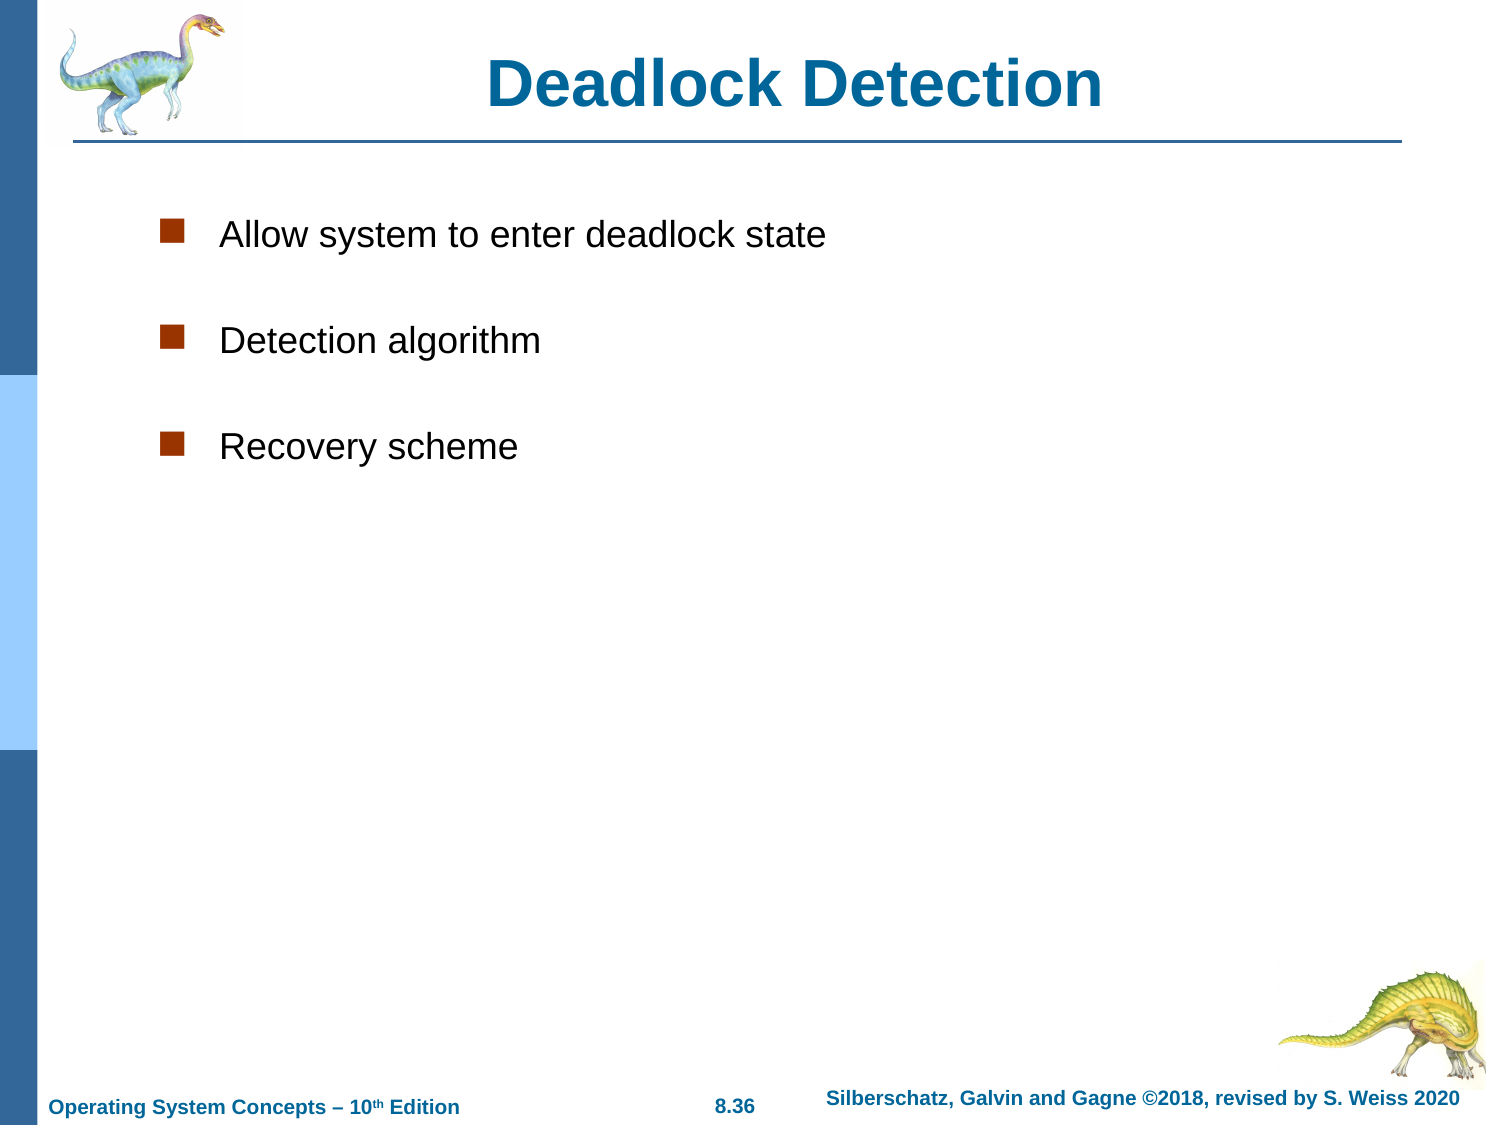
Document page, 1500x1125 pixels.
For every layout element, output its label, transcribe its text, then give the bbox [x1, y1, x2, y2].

picture [1275, 959, 1486, 1095]
title Deadlock Detection [187, 32, 1405, 128]
list Allow system to enter deadlock state Detection algorithm Recovery scheme [147, 202, 1361, 946]
picture [46, 0, 243, 149]
